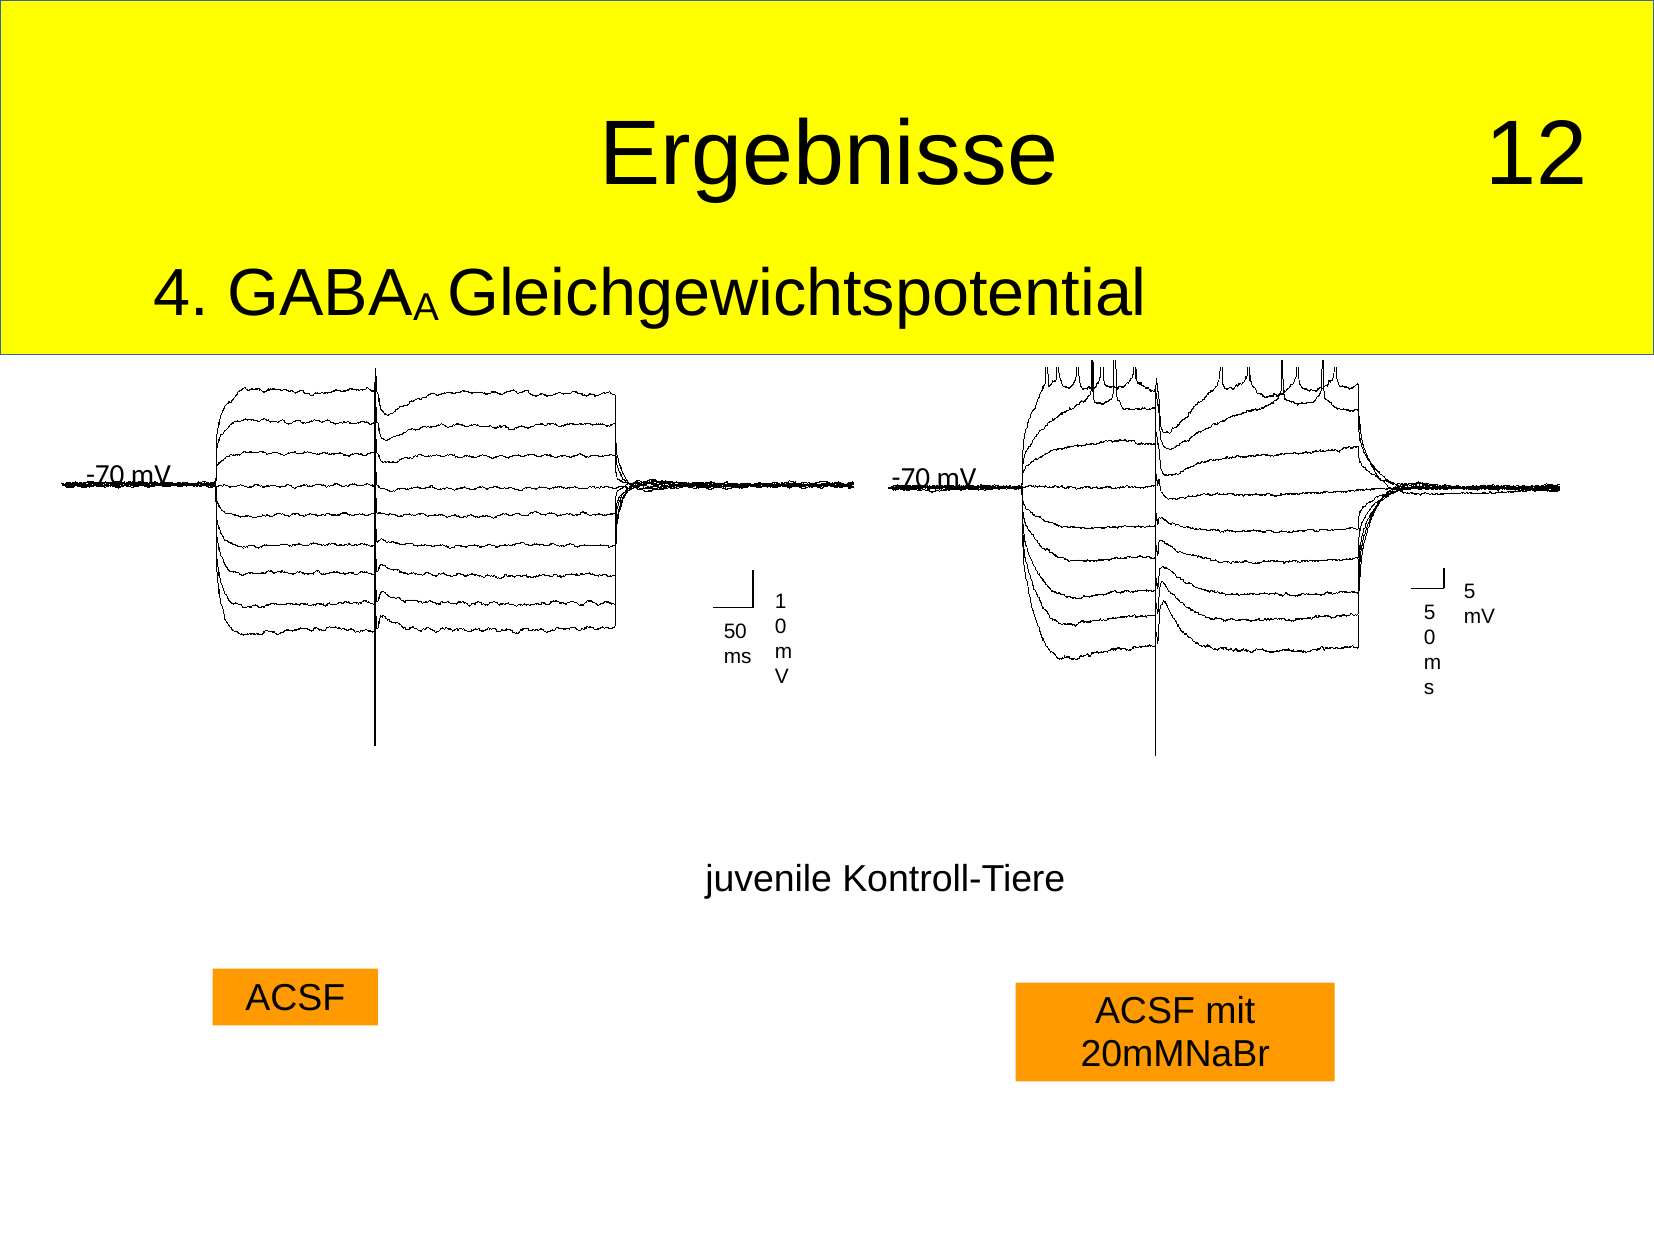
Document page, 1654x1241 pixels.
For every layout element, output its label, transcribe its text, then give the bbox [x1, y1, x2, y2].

list 4. GABAA Gleichgewichtspotential [82, 254, 1571, 355]
title Ergebnisse <Foliennummer> [82, 49, 1607, 257]
text_box 5 mV [1449, 570, 1523, 636]
text_box 50 ms [708, 609, 771, 675]
text_box -70 mV [876, 451, 1003, 501]
text_box 50 ms [1408, 591, 1457, 706]
text_box ACSF mit 20mMNaBr [1015, 982, 1335, 1082]
text_box -70 mV [71, 447, 187, 498]
text_box ACSF [212, 968, 378, 1026]
text_box 10 mV [760, 580, 811, 695]
text_box [0, 0, 1654, 355]
text_box juvenile Kontroll-Tiere [666, 850, 1104, 908]
